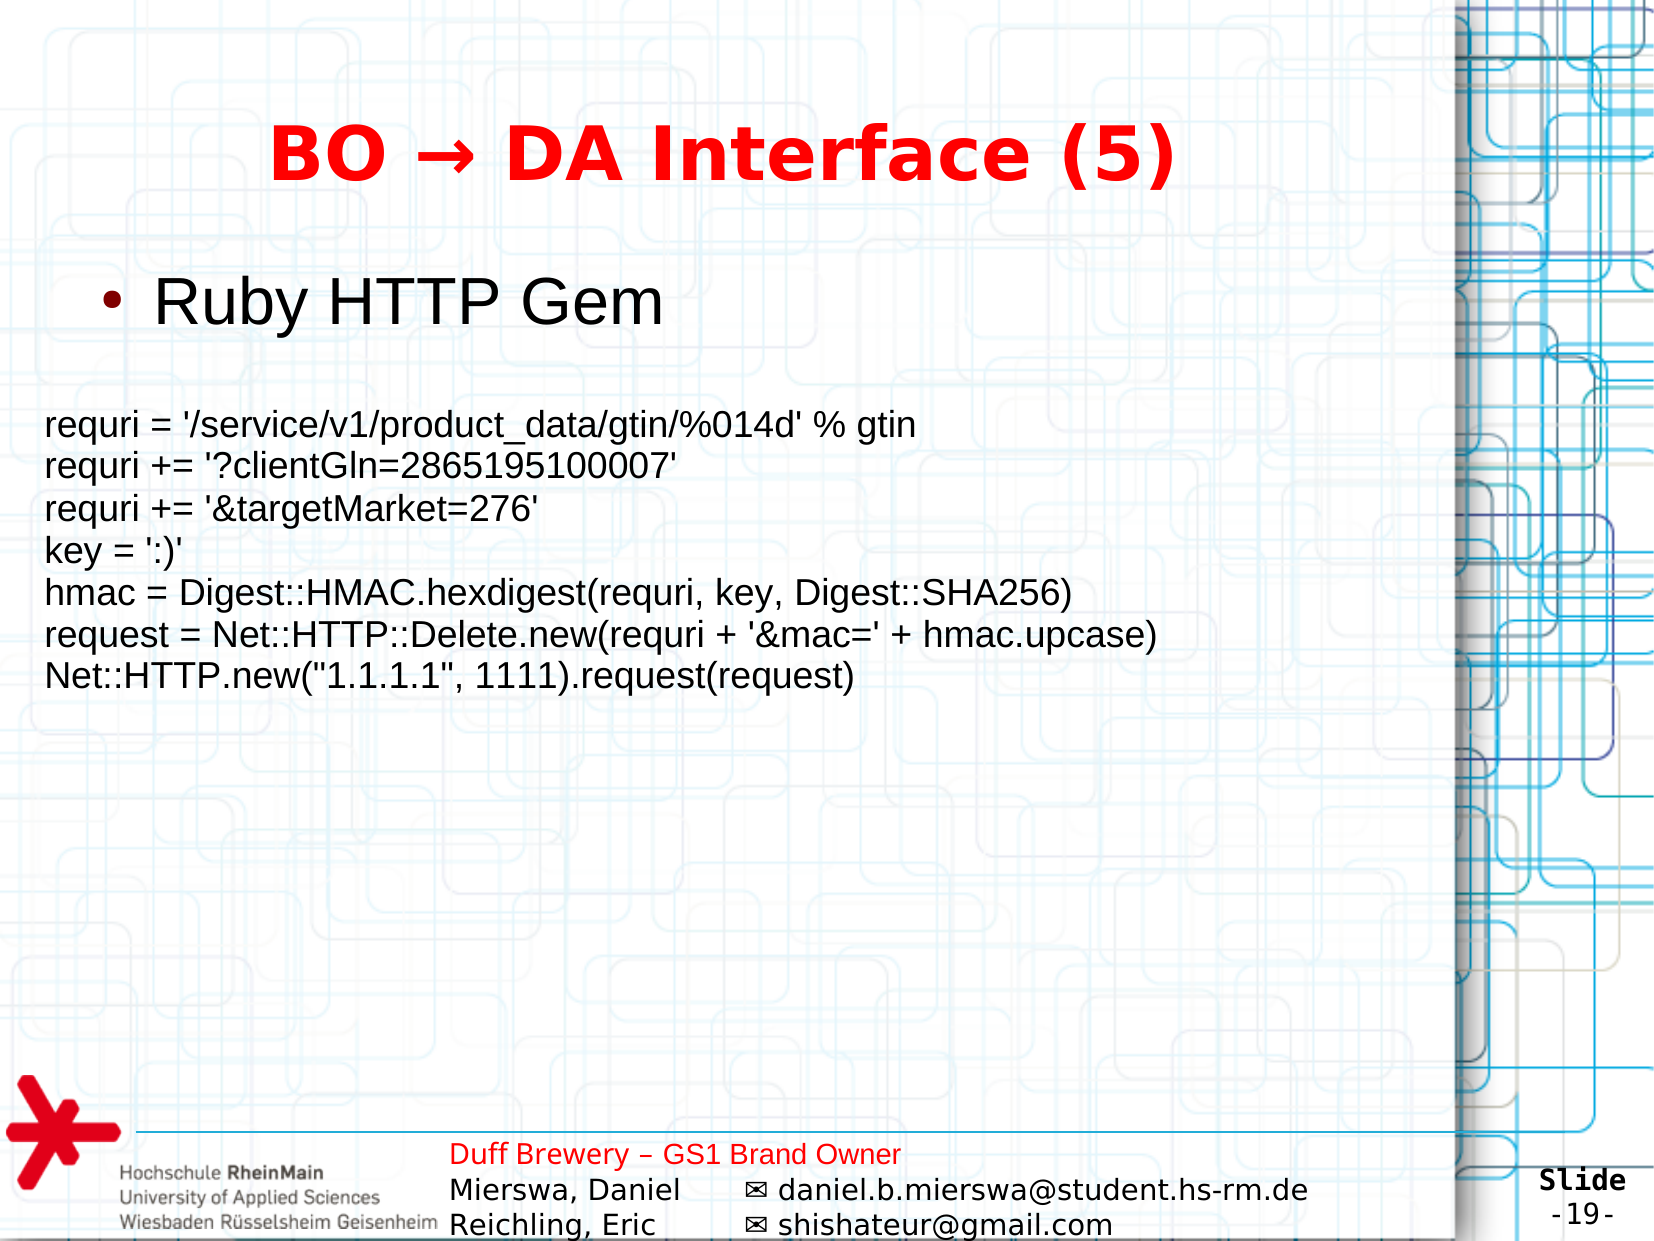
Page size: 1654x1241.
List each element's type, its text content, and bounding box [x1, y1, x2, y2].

title BO → DA Interface (5) [29, 70, 1418, 239]
text_box requri = '/service/v1/product_data/gtin/%014d' % gtin requri += '?clientGln=2865195100007' requri += '&targetMarket=276' key = ':)' hmac = Digest::HMAC.hexdigest(requri, key, Digest::SHA256) request = Net::HTTP::Delete.new(requri + '&mac=' + hmac.upcase) Net::HTTP.new("1.1.1.1", 1111).request(request) [29, 395, 1426, 705]
picture [0, 0, 1654, 1241]
picture [964, 1221, 973, 1233]
list Ruby HTTP Gem [82, 264, 1418, 369]
picture [568, 1221, 577, 1233]
